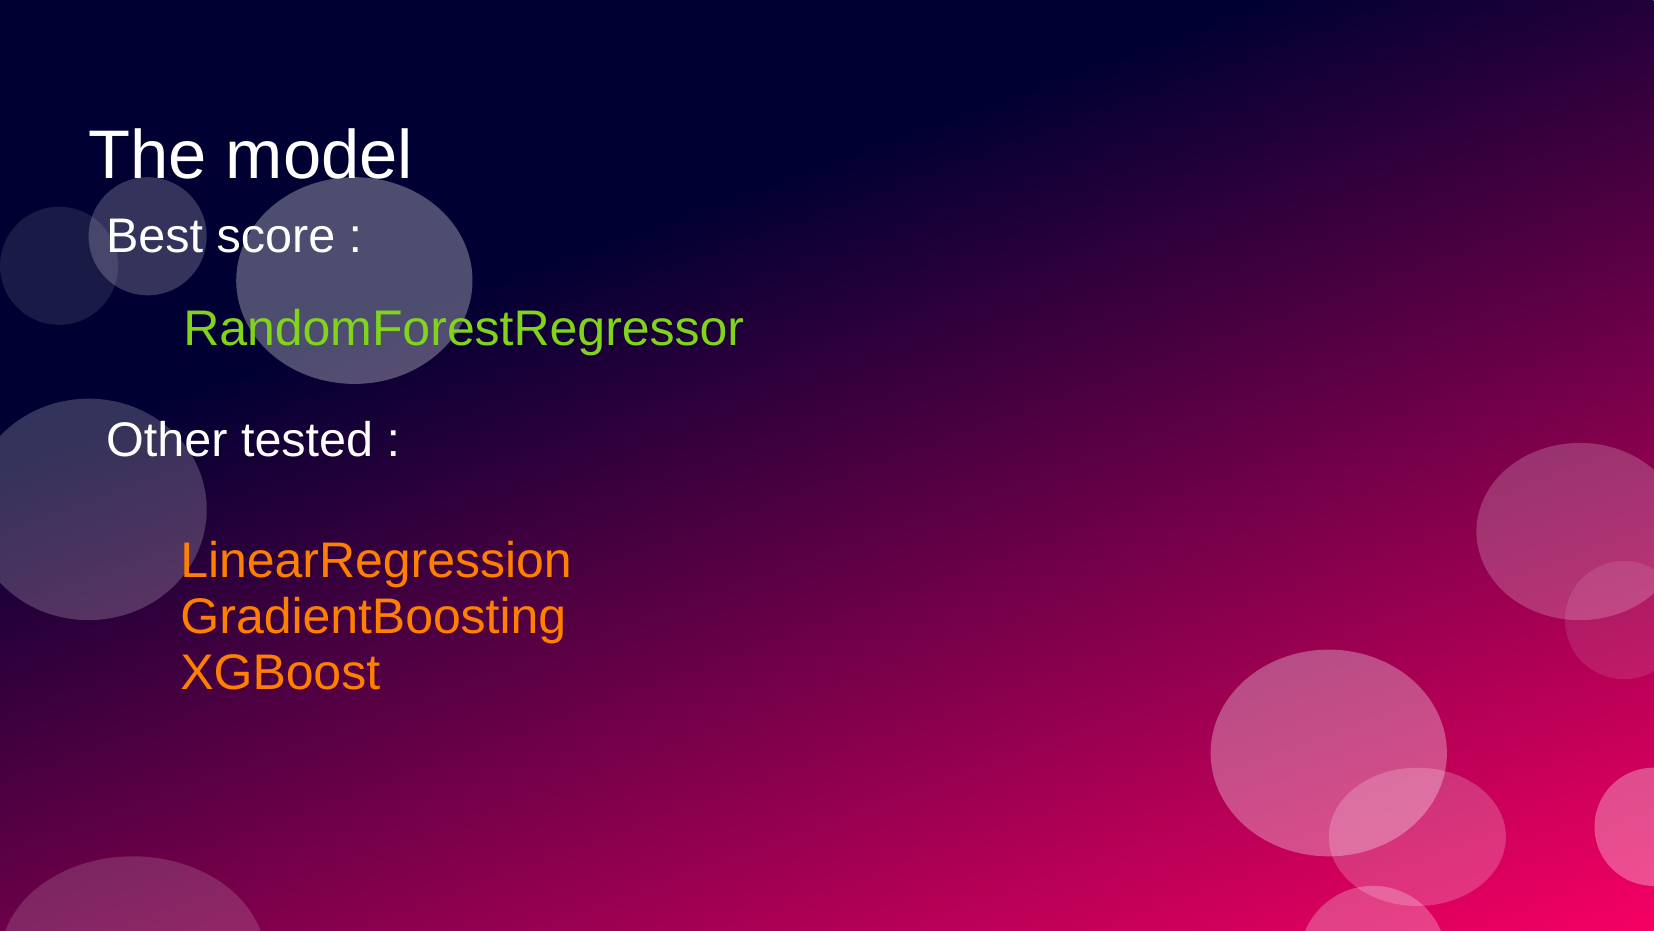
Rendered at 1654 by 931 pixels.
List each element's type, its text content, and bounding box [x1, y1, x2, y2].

list RandomForestRegressor [112, 300, 887, 376]
text_box LinearRegression GradientBoosting XGBoost [165, 525, 751, 751]
title The model [88, 73, 1565, 237]
list Other tested : [37, 412, 812, 467]
list Best score : [37, 208, 812, 263]
